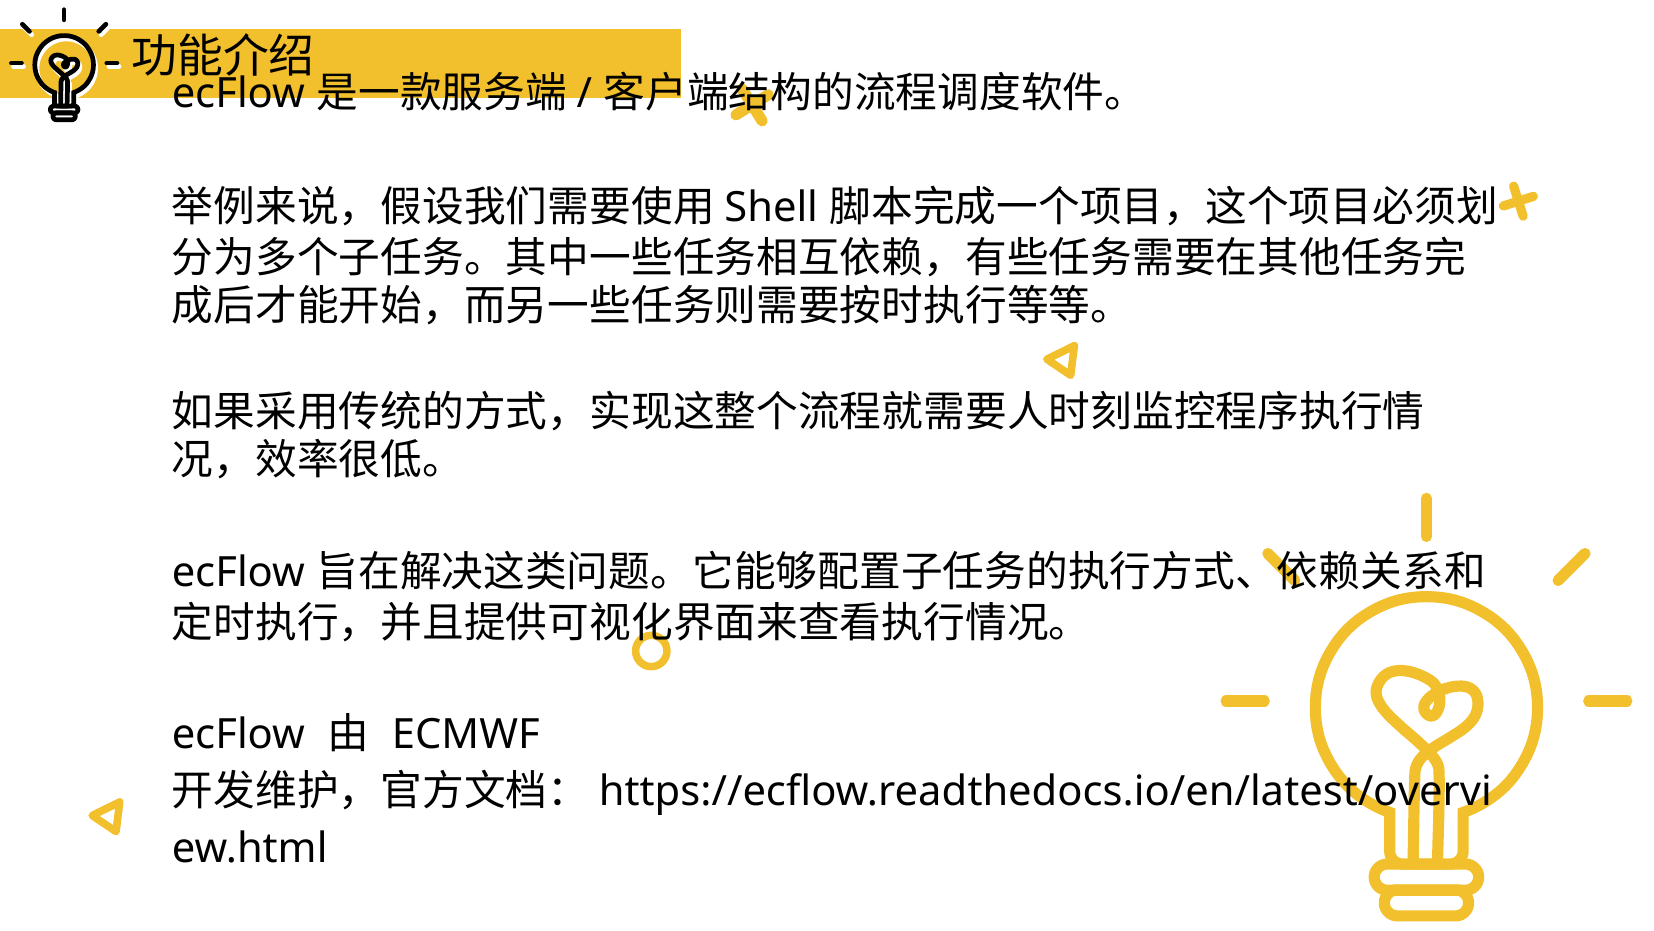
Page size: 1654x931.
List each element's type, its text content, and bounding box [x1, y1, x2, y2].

title 功能介绍 [131, 16, 578, 97]
text_box ecFlow是一款服务端/客户端结构的流程调度软件。 举例来说，假设我们需要使用Shell脚本完成一个项目，这个项目必须划分为多个子任务。其中一些任务相互依赖，有些任务需要在其他任务完成后才能开始，而另一些任务则需要按时执行等等。 如果采用传统的方式，实现这整个流程就需要人时刻监控程序执行情况，效率很低。 ecFlow旨在解决这类问题。它能够配置子任务的执行方式、依赖关系和定时执行，并且提供可视化界面来查看执行情况。 ecFlow 由 ECMWF 开发维护，官方文档：https://ecflow.readthedocs.io/en/latest/overview.html [171, 105, 1501, 833]
